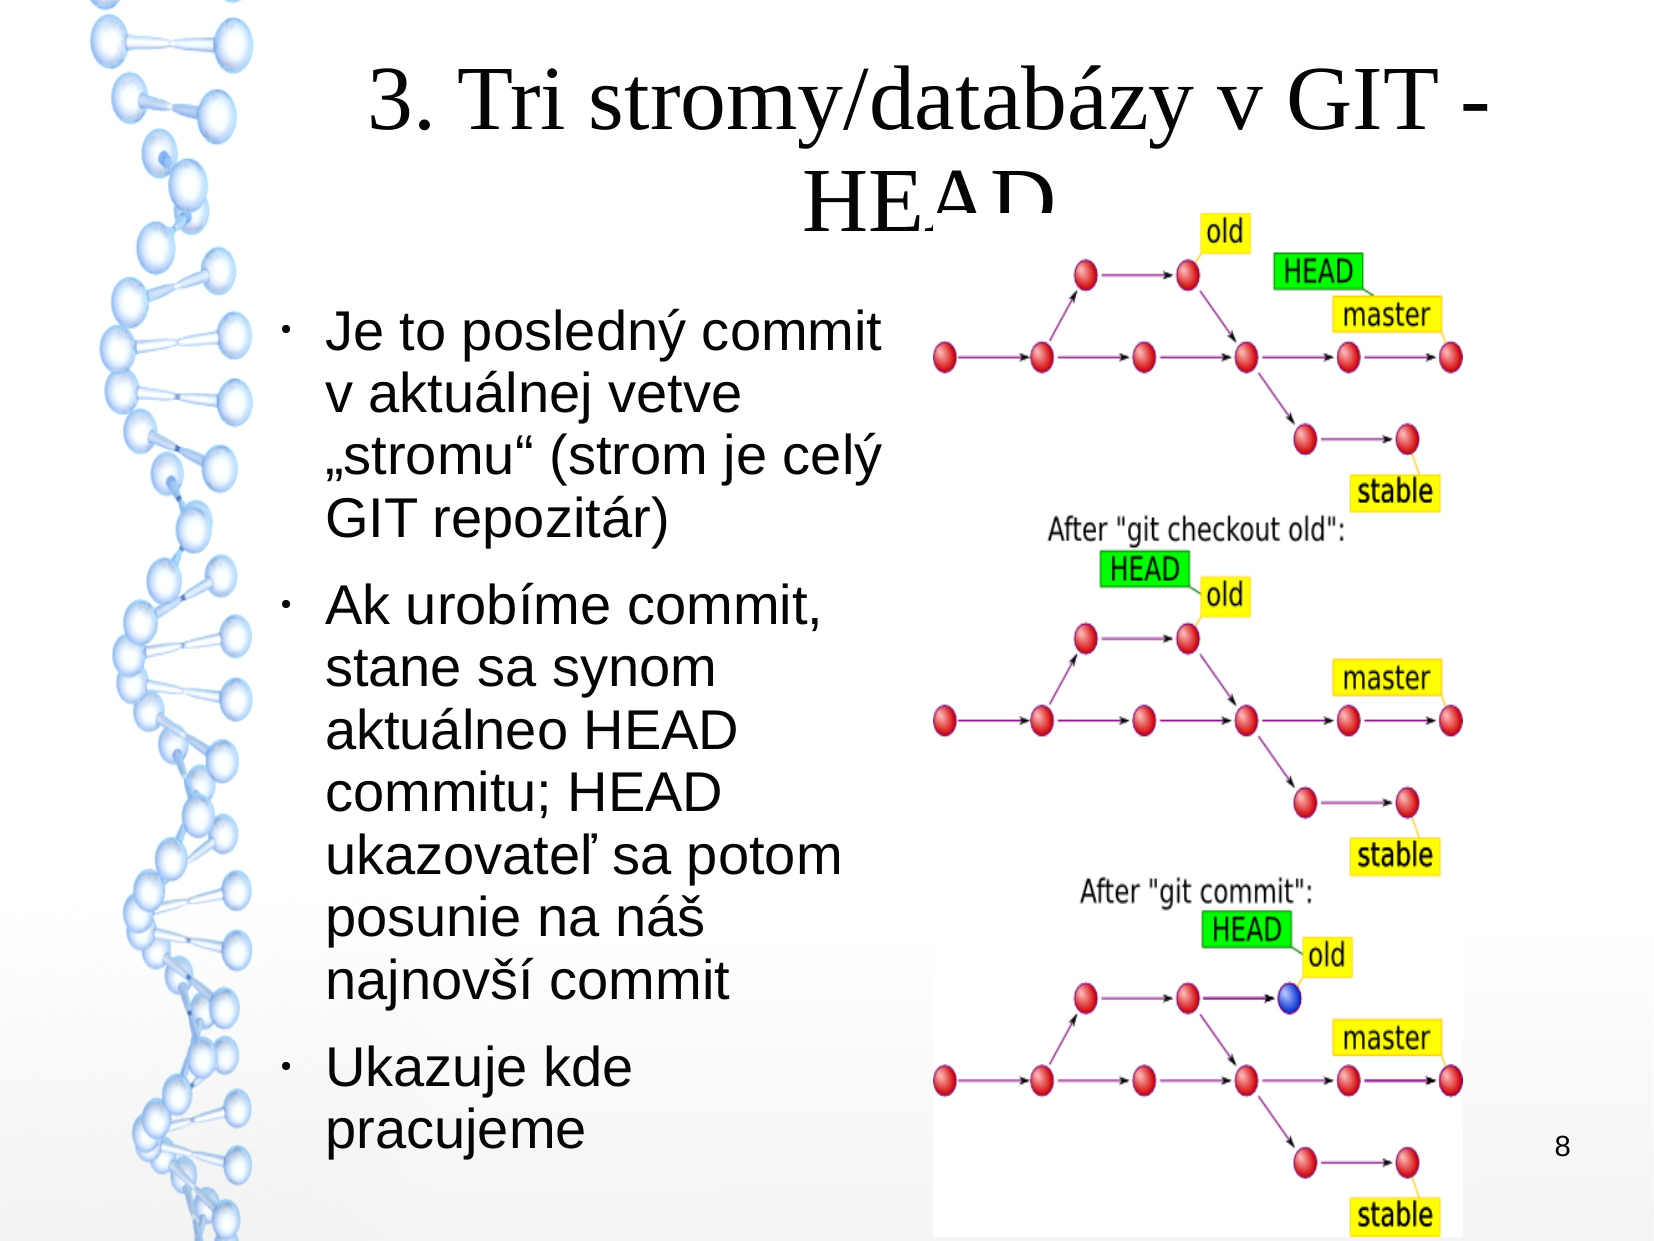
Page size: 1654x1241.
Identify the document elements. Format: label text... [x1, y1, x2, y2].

picture [0, 0, 1654, 1241]
list Je to posledný commit v aktuálnej vetve „stromu“ (strom je celý GIT repozitár) Ak urobíme commit, stane sa synom aktuálneo HEAD commitu; HEAD ukazovateľ sa potom posunie na náš najnovší commit Ukazuje kde pracujeme [265, 299, 886, 1166]
title 3. Tri stromy/databázy v GIT -HEAD [265, 47, 1595, 252]
